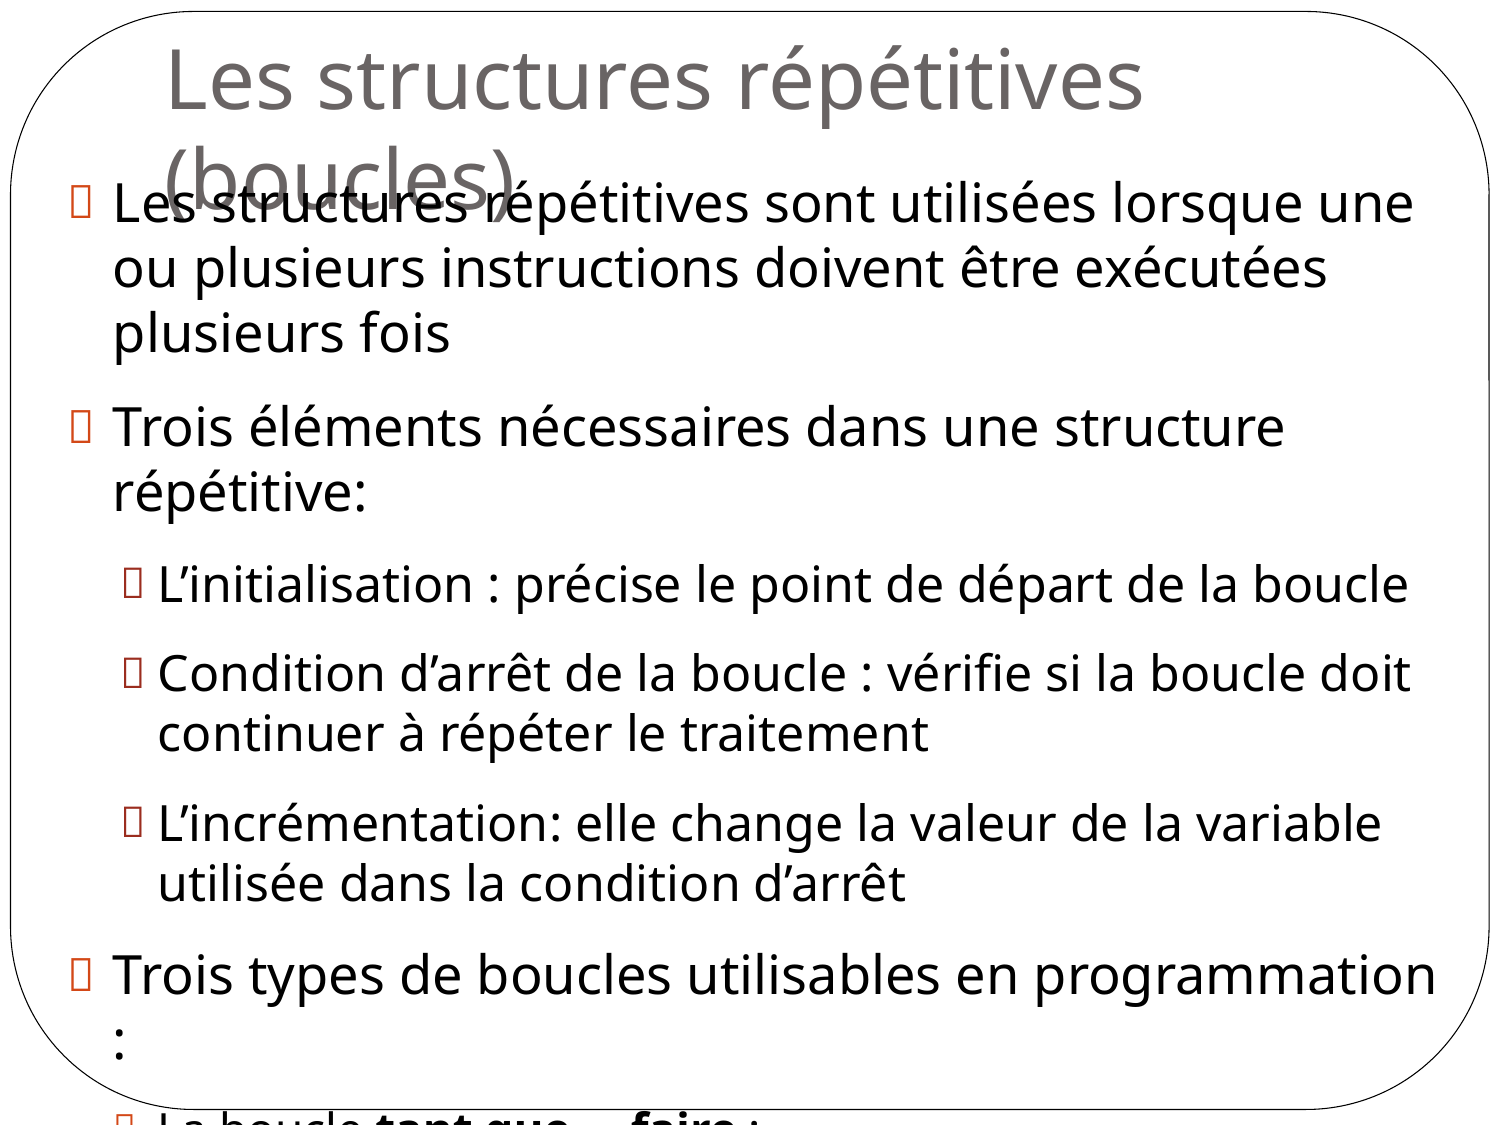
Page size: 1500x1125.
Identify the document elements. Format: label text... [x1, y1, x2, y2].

list Les structures répétitives sont utilisées lorsque une ou plusieurs instructions doivent être exécutées plusieurs fois Trois éléments nécessaires dans une structure répétitive: L’initialisation : précise le point de départ de la boucle Condition d’arrêt de la boucle : vérifie si la boucle doit continuer à répéter le traitement L’incrémentation: elle change la valeur de la variable utilisée dans la condition d’arrêt Trois types de boucles utilisables en programmation : La boucle tant que … faire : tant que (condition) faire /* Instructions dont l’incrémentation*/ fin_tant_que [53, 160, 1459, 1006]
title Les structures répétitives (boucles) [150, 19, 1425, 135]
